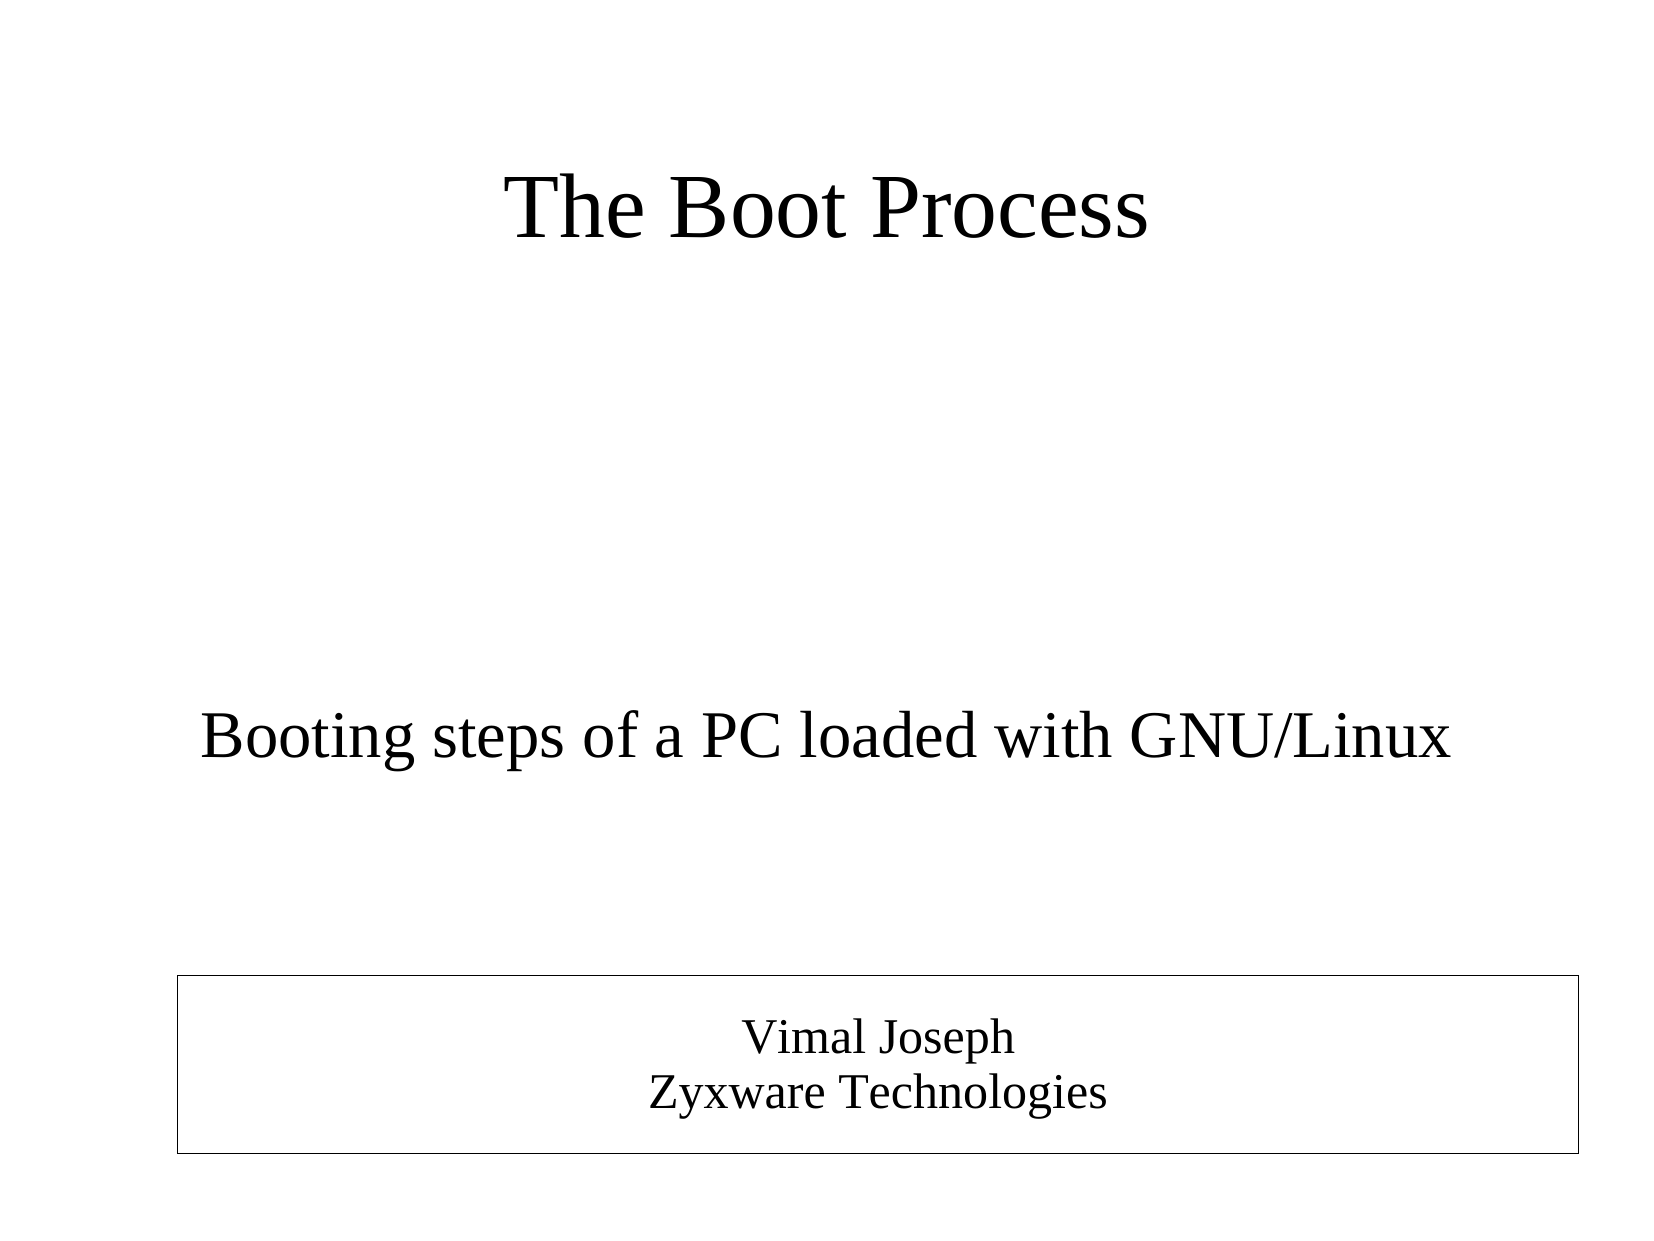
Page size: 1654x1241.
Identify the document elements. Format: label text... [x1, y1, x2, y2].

subtitle Booting steps of a PC loaded with GNU/Linux [121, 344, 1534, 1127]
title The Boot Process [121, 102, 1534, 311]
text_box Vimal Joseph Zyxware Technologies [177, 975, 1579, 1154]
